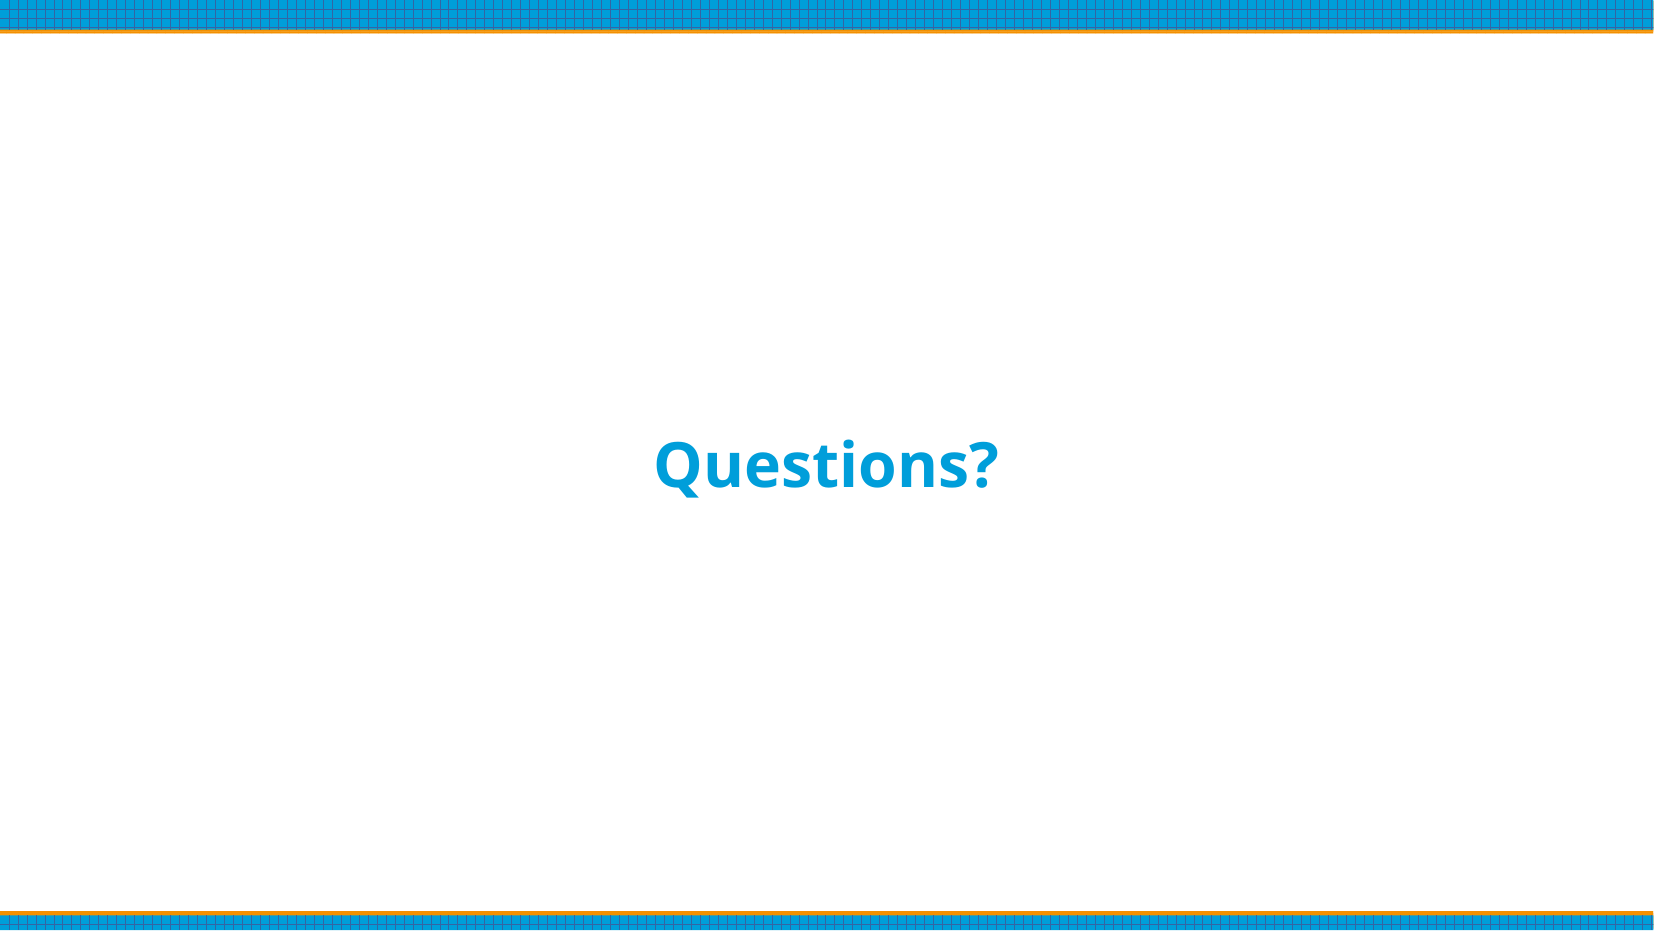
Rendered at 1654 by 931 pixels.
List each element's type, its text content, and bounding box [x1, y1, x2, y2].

subtitle Questions? [82, 103, 1571, 824]
